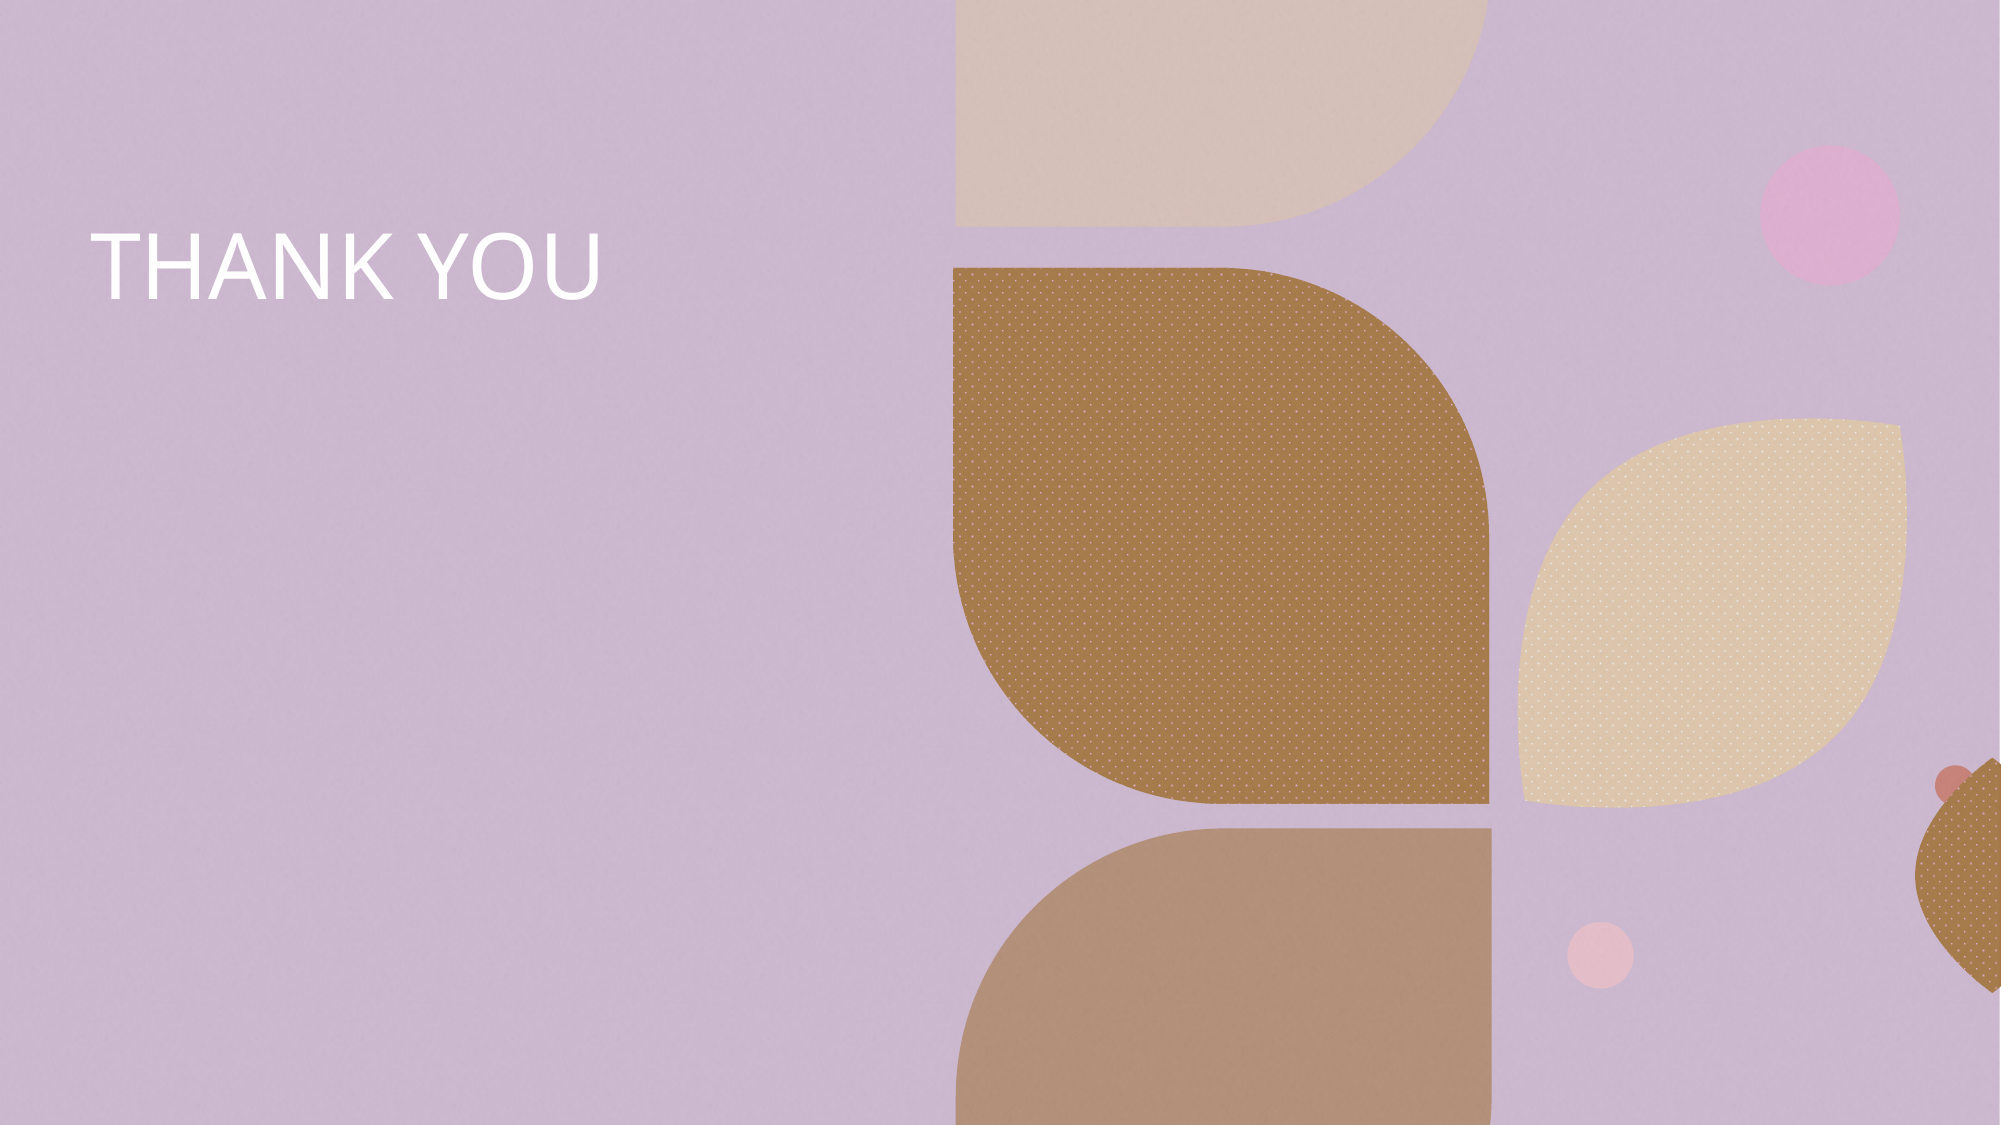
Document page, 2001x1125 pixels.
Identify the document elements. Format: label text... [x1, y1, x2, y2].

title THANK YOU [75, 109, 905, 328]
text_box [0, 0, 2000, 1125]
